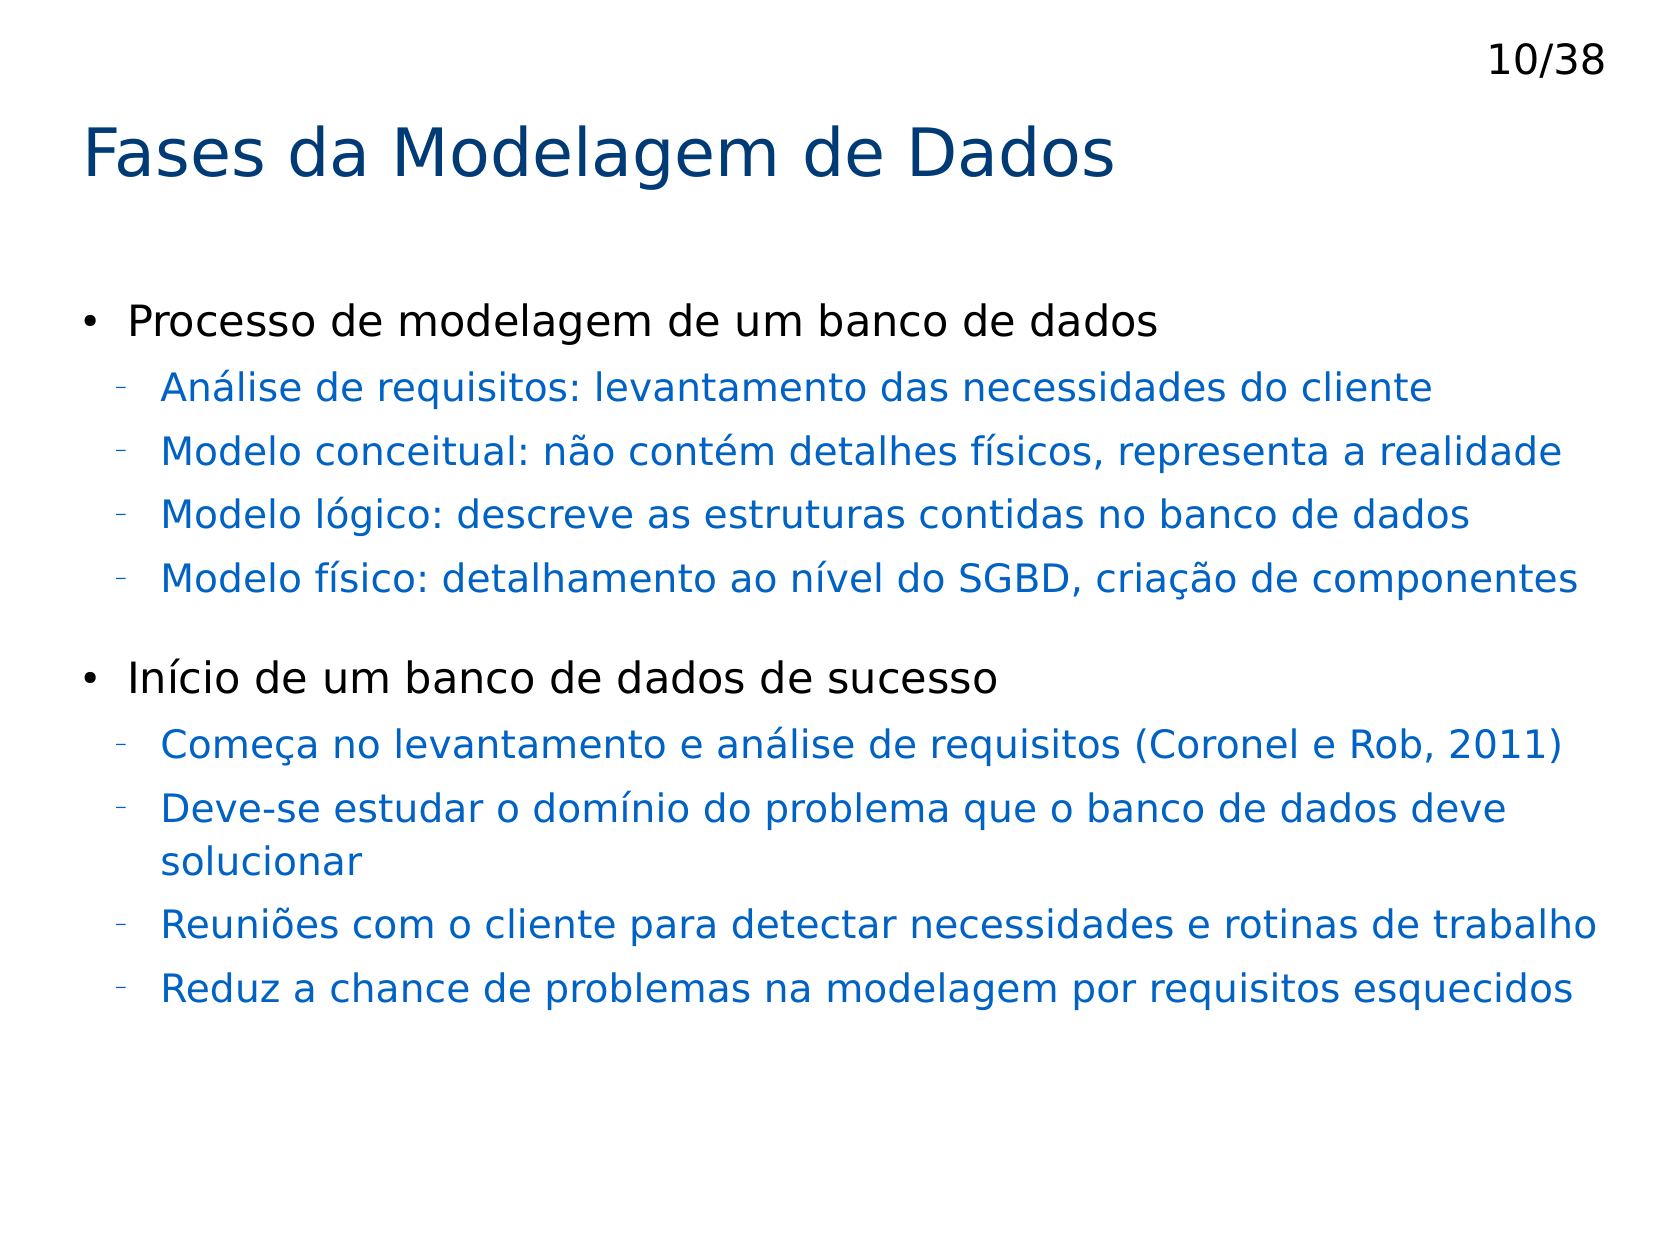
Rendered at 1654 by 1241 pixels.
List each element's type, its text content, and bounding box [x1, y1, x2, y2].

list Processo de modelagem de um banco de dados Análise de requisitos: levantamento das necessidades do cliente Modelo conceitual: não contém detalhes físicos, representa a realidade Modelo lógico: descreve as estruturas contidas no banco de dados Modelo físico: detalhamento ao nível do SGBD, criação de componentes Início de um banco de dados de sucesso Começa no levantamento e análise de requisitos (Coronel e Rob, 2011) Deve-se estudar o domínio do problema que o banco de dados deve solucionar Reuniões com o cliente para detectar necessidades e rotinas de trabalho Reduz a chance de problemas na modelagem por requisitos esquecidos [82, 289, 1631, 1228]
title Fases da Modelagem de Dados [82, 82, 1571, 224]
